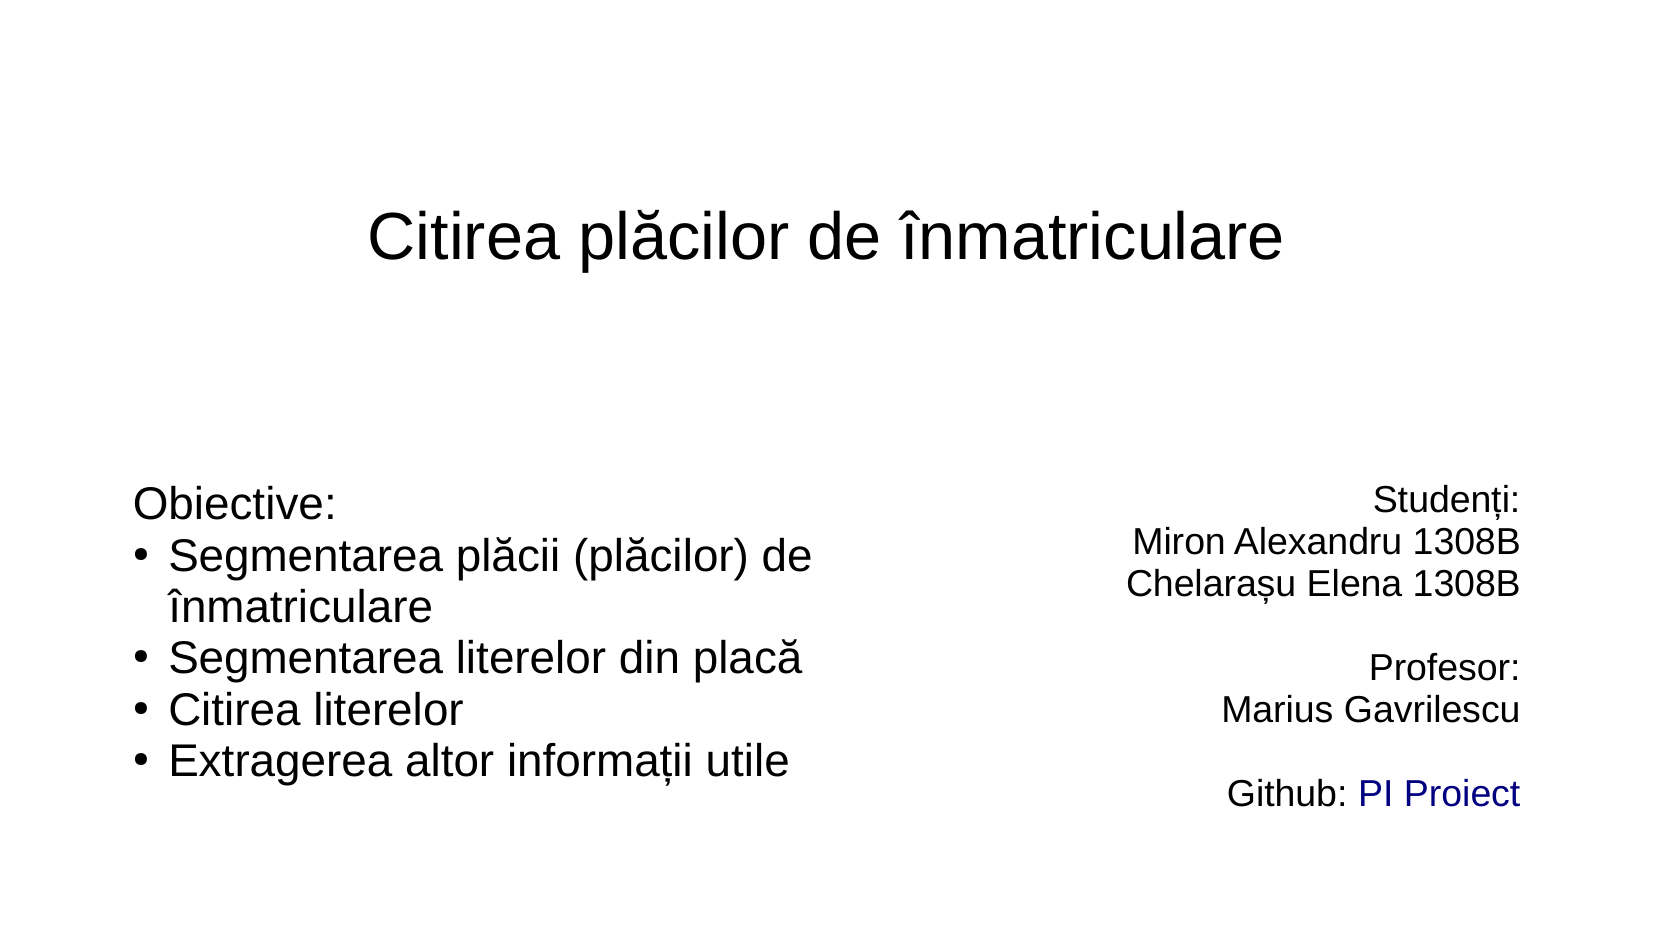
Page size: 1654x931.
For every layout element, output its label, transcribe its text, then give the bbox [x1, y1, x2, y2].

text_box Obiective: Segmentarea plăcii (plăcilor) de înmatriculare Segmentarea literelor din placă Citirea literelor Extragerea altor informații utile [118, 471, 1063, 836]
subtitle Citirea plăcilor de înmatriculare [295, 118, 1359, 355]
text_box Studenți: Miron Alexandru 1308B Chelarașu Elena 1308B Profesor: Marius Gavrilescu Github: PI Proiect [1063, 471, 1536, 827]
